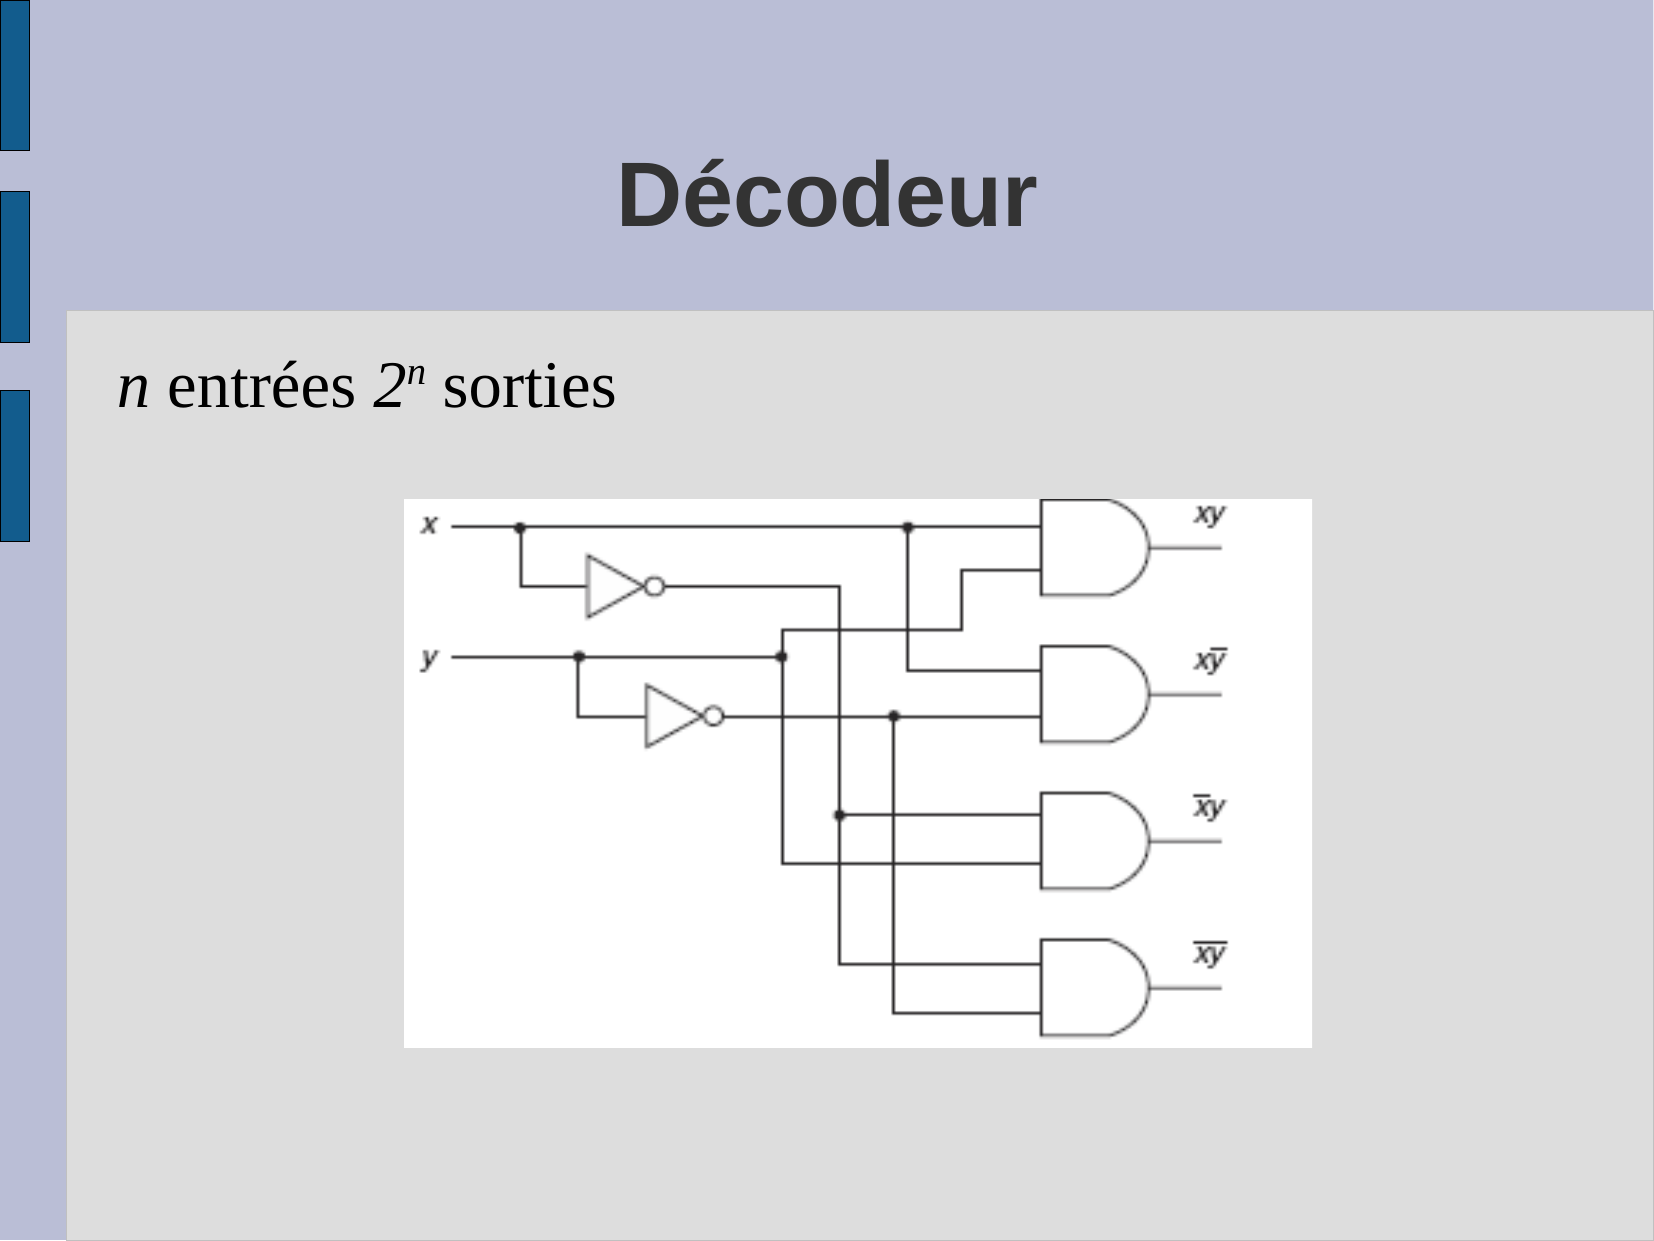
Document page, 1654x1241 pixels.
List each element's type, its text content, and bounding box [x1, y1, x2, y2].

picture [404, 499, 1313, 1048]
title Décodeur [121, 91, 1534, 299]
subtitle n entrées 2n sorties [116, 347, 1529, 1115]
